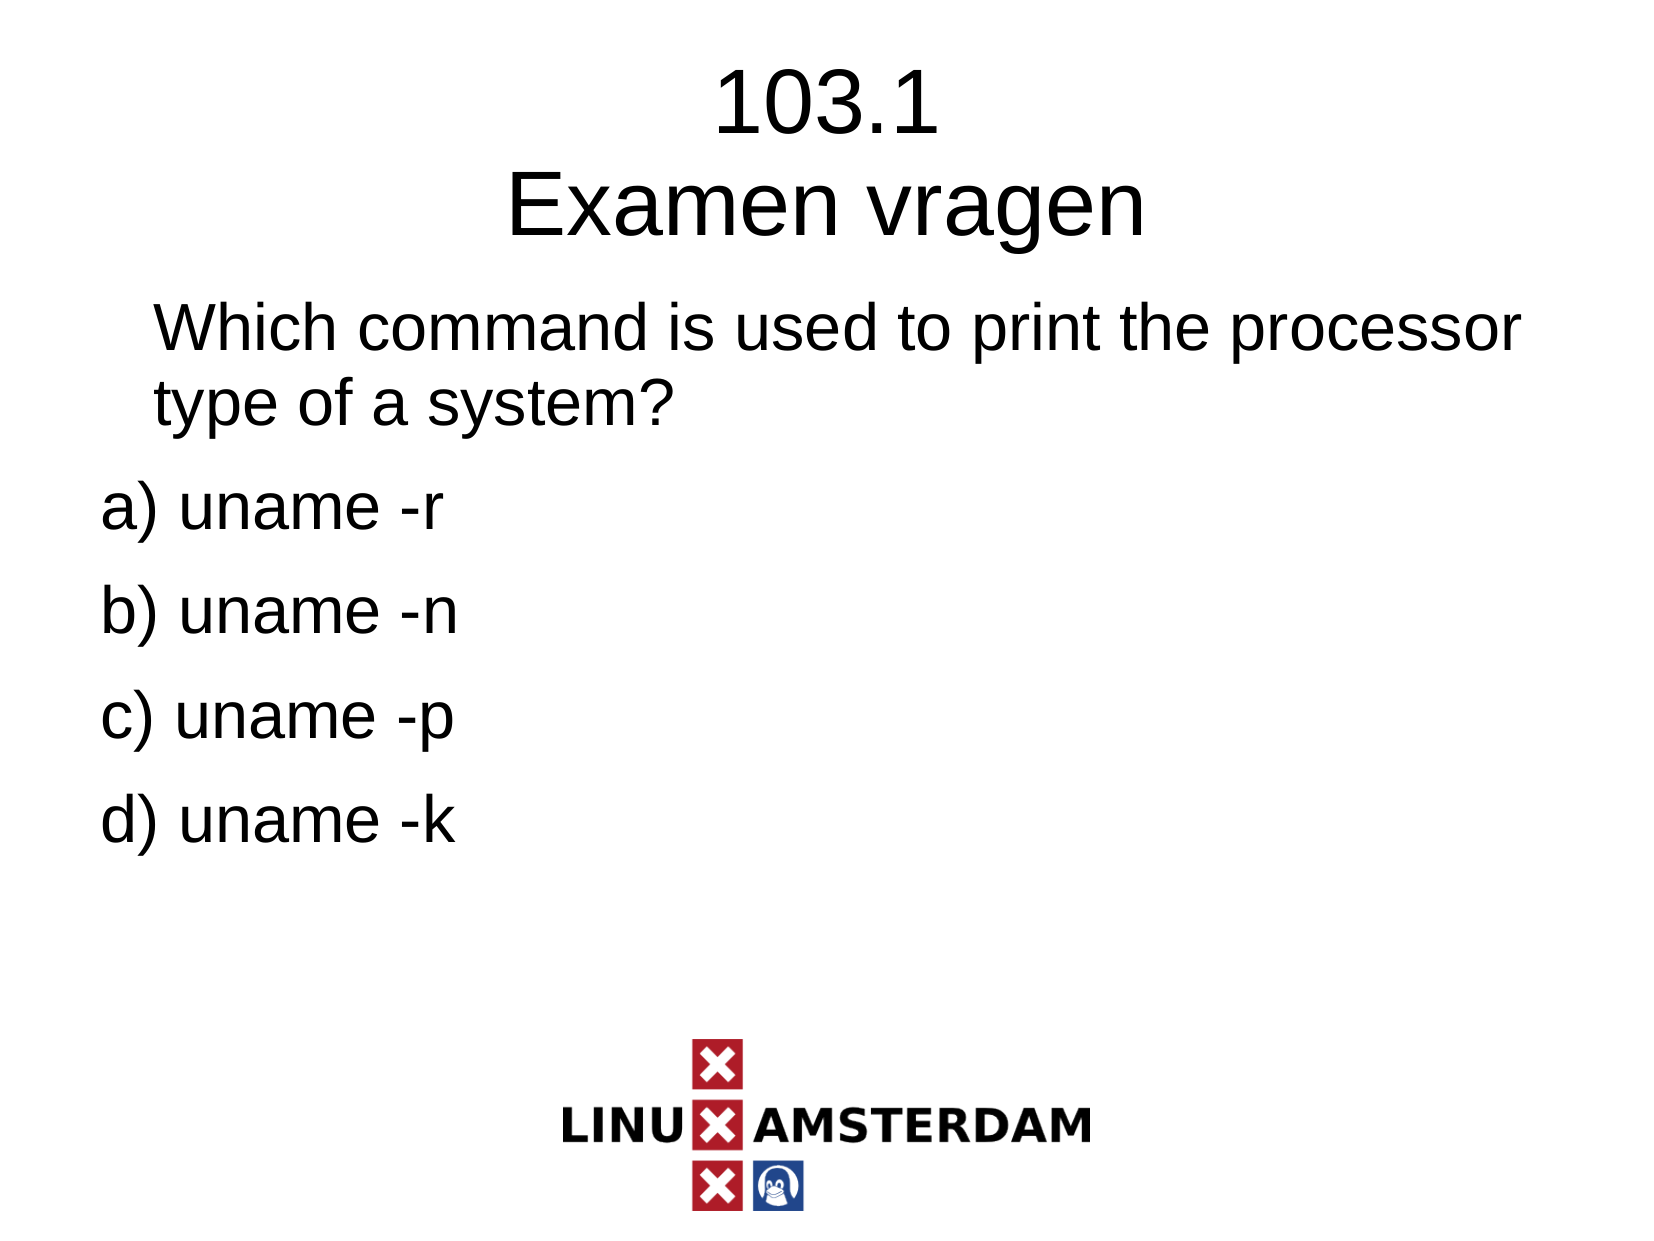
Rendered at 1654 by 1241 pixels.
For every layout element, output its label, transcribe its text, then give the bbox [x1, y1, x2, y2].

picture [563, 1039, 1090, 1211]
title 103.1 Examen vragen [82, 49, 1571, 257]
list Which command is used to print the processor type of a system? uname -r uname -n uname -p uname -k [82, 290, 1571, 1010]
